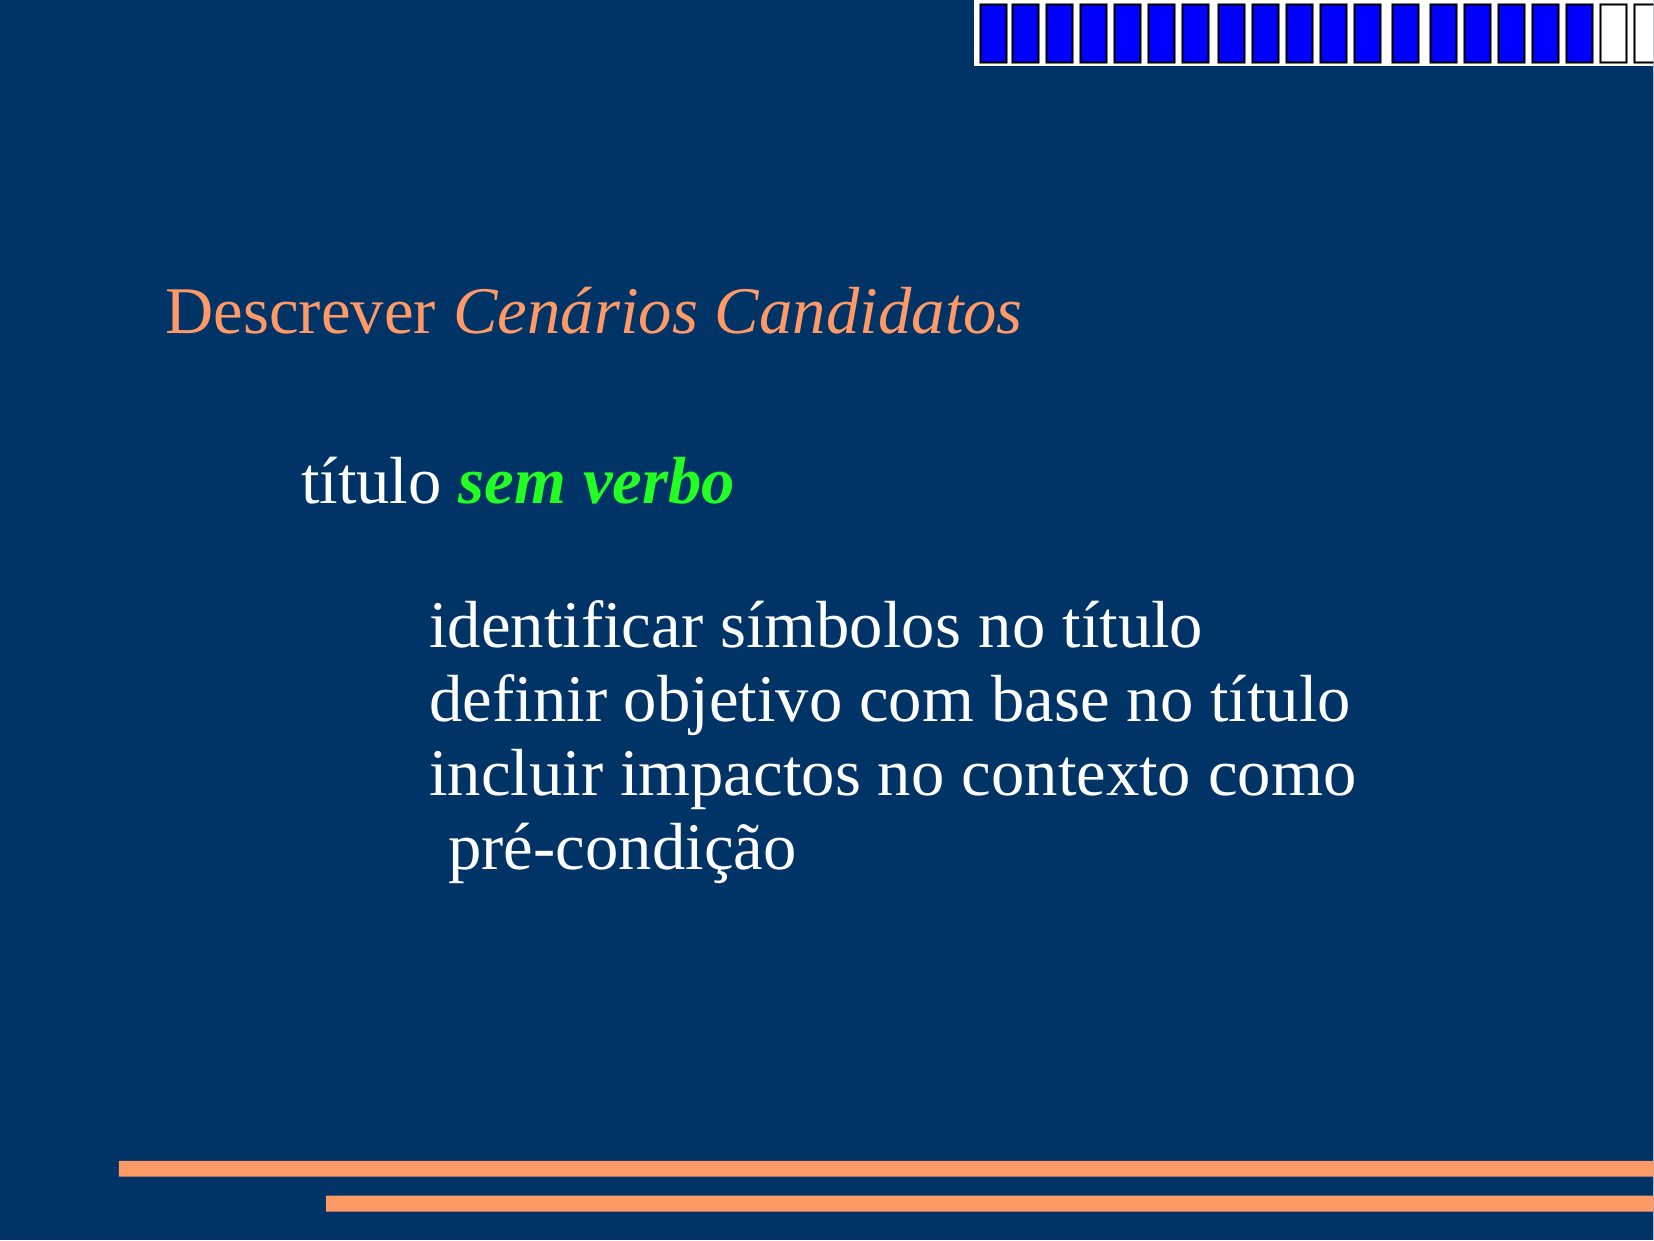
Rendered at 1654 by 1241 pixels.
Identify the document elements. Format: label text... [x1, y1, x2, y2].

text_box título sem verbo [206, 444, 1093, 532]
text_box Descrever Cenários Candidatos [147, 273, 1300, 355]
text_box identificar símbolos no título definir objetivo com base no título incluir impactos no contexto como pré-condição [235, 587, 1422, 911]
picture [974, 0, 1654, 67]
